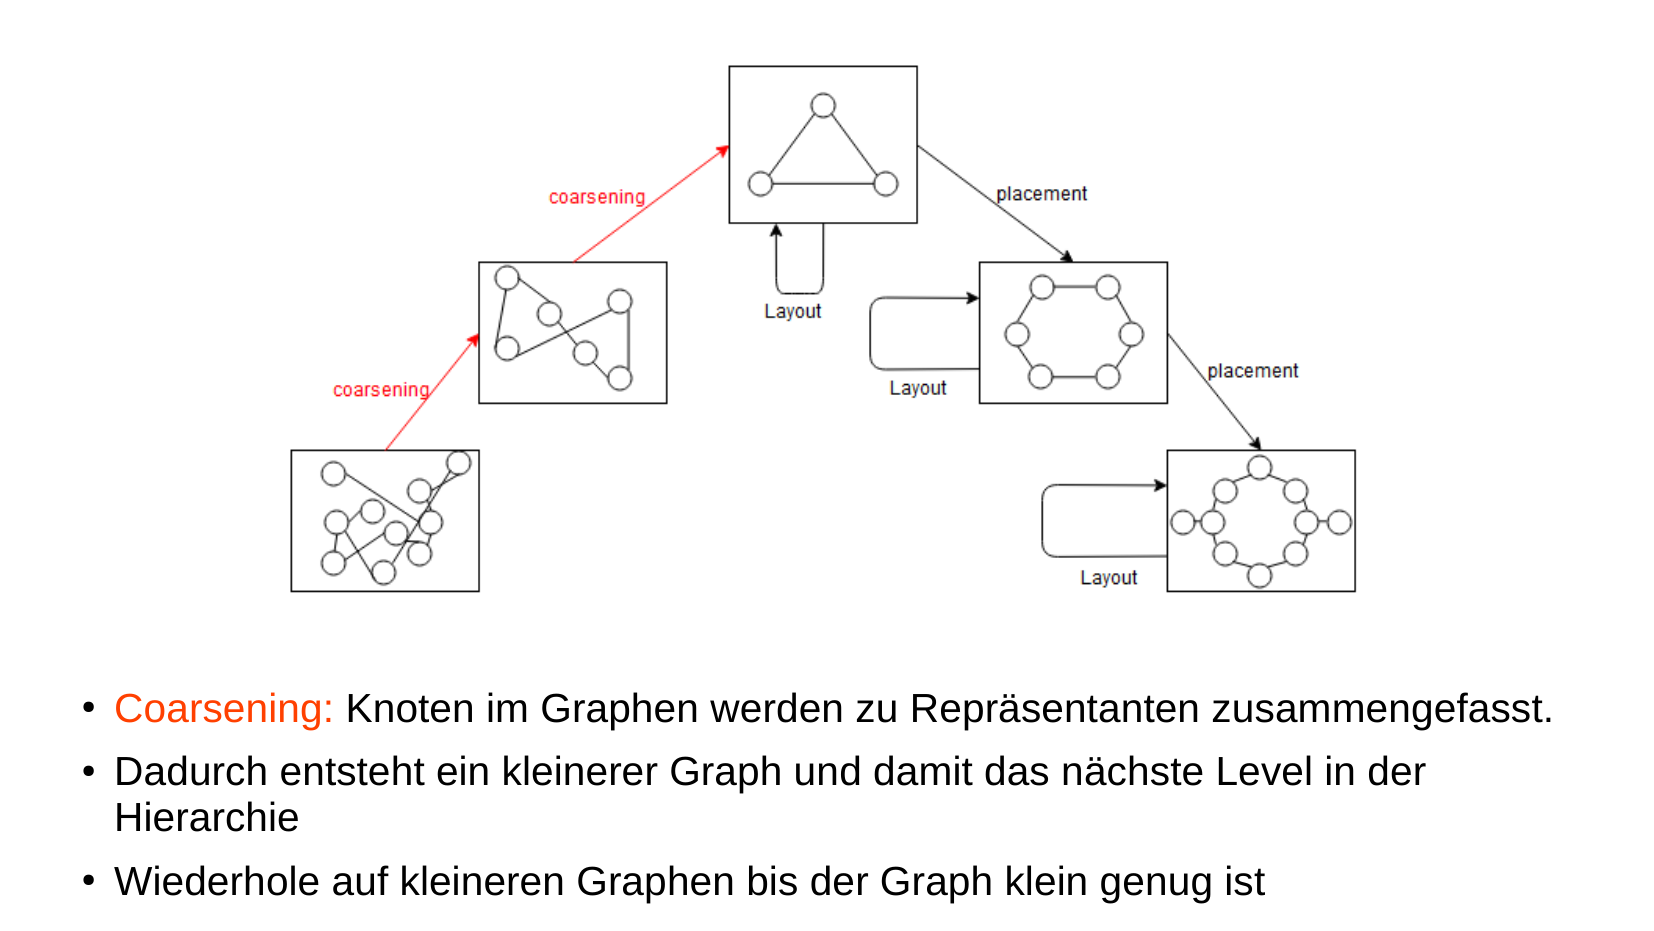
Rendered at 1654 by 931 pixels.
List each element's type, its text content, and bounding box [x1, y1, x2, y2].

list Coarsening: Knoten im Graphen werden zu Repräsentanten zusammengefasst. Dadurch entsteht ein kleinerer Graph und damit das nächste Level in der Hierarchie Wiederhole auf kleineren Graphen bis der Graph klein genug ist [70, 685, 1560, 921]
picture [283, 58, 1364, 605]
